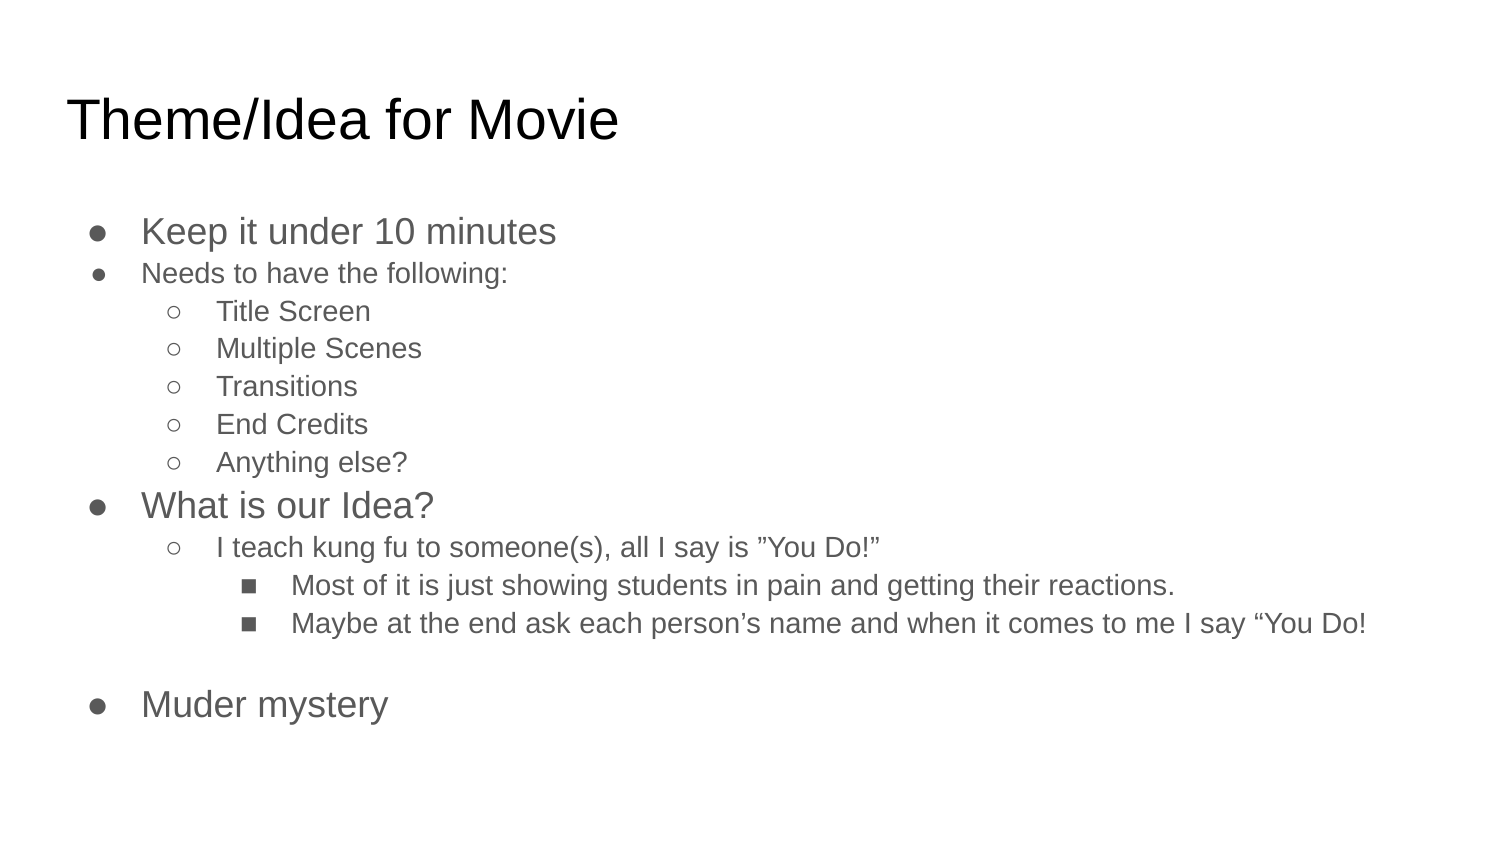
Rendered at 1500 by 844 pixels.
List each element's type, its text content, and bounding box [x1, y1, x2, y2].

title Theme/Idea for Movie [51, 72, 1449, 167]
list Keep it under 10 minutes Needs to have the following: Title Screen Multiple Scenes Transitions End Credits Anything else? What is our Idea? I teach kung fu to someone(s), all I say is ”You Do!” Most of it is just showing students in pain and getting their reactions. Maybe at the end ask each person’s name and when it comes to me I say “You Do! Muder mystery [51, 189, 1449, 750]
